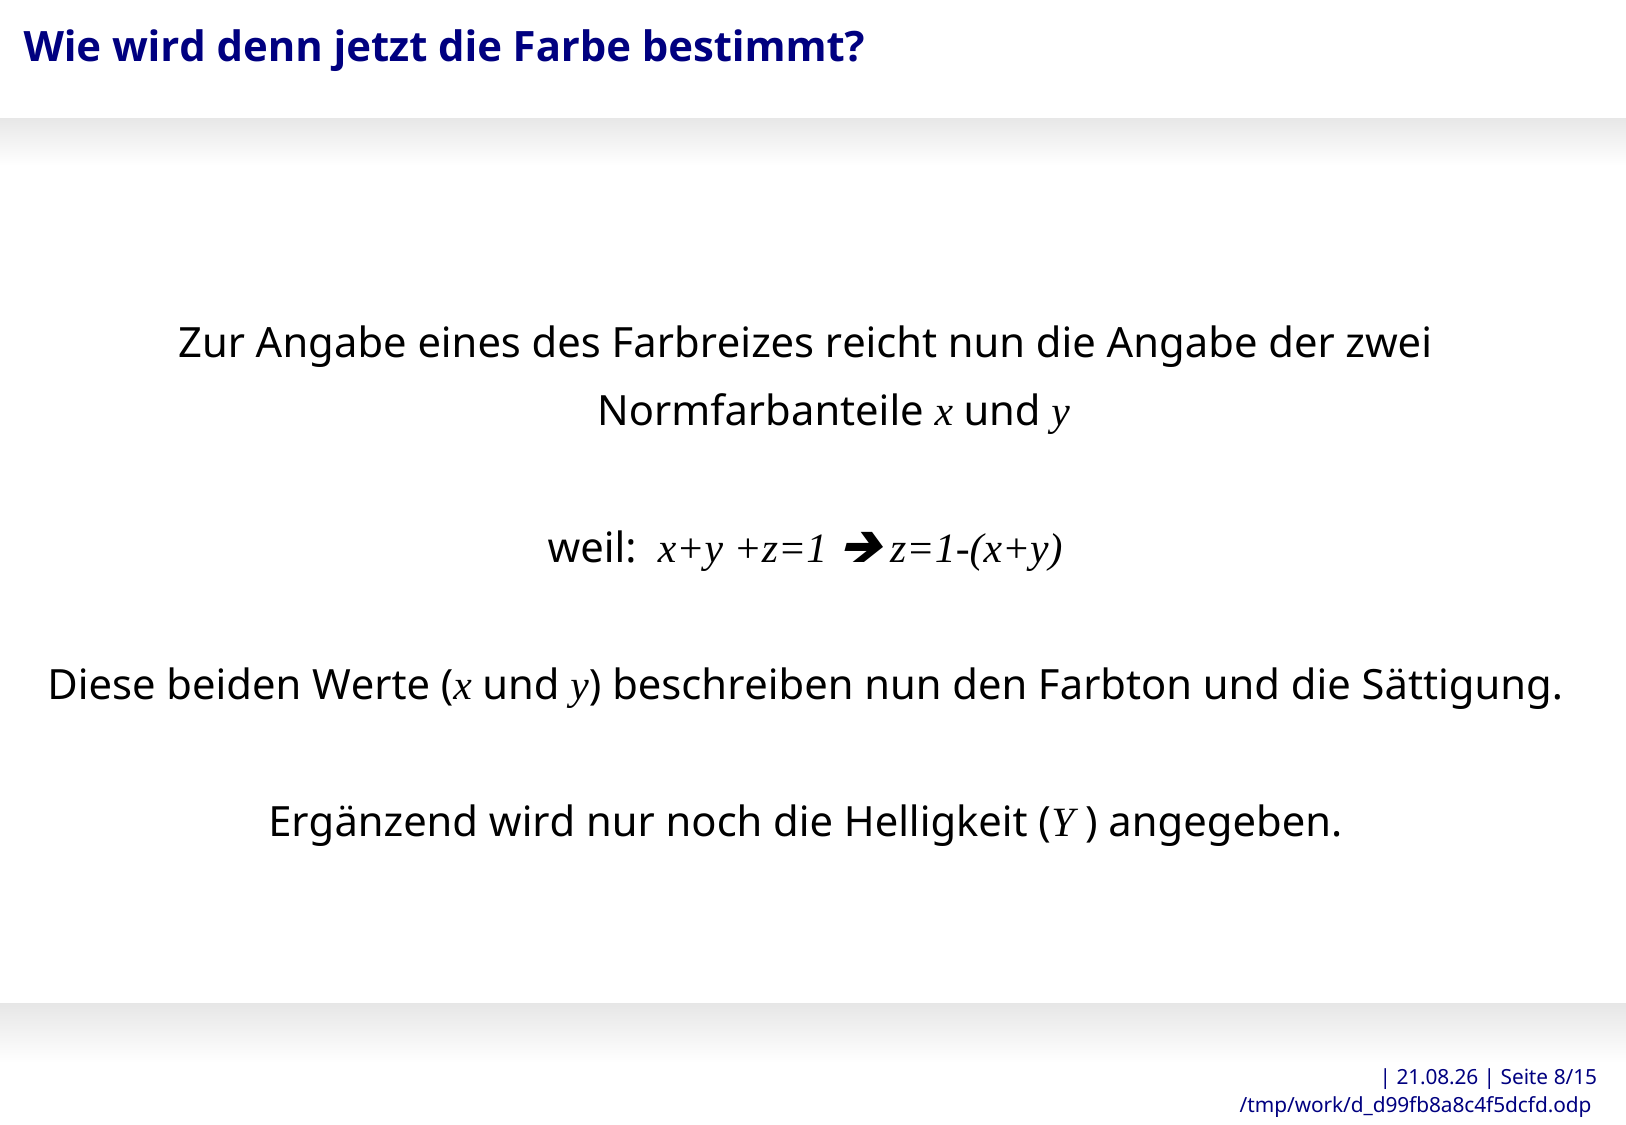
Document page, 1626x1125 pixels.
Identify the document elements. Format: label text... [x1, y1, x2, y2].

title Wie wird denn jetzt die Farbe bestimmt? [23, 5, 1600, 154]
list Zur Angabe eines des Farbreizes reicht nun die Angabe der zwei Normfarbanteile x und y weil: x+y +z=1  z=1-(x+y) Diese beiden Werte (x und y) beschreiben nun den Farbton und die Sättigung. Ergänzend wird nur noch die Helligkeit (Y ) angegeben. [23, 301, 1588, 989]
